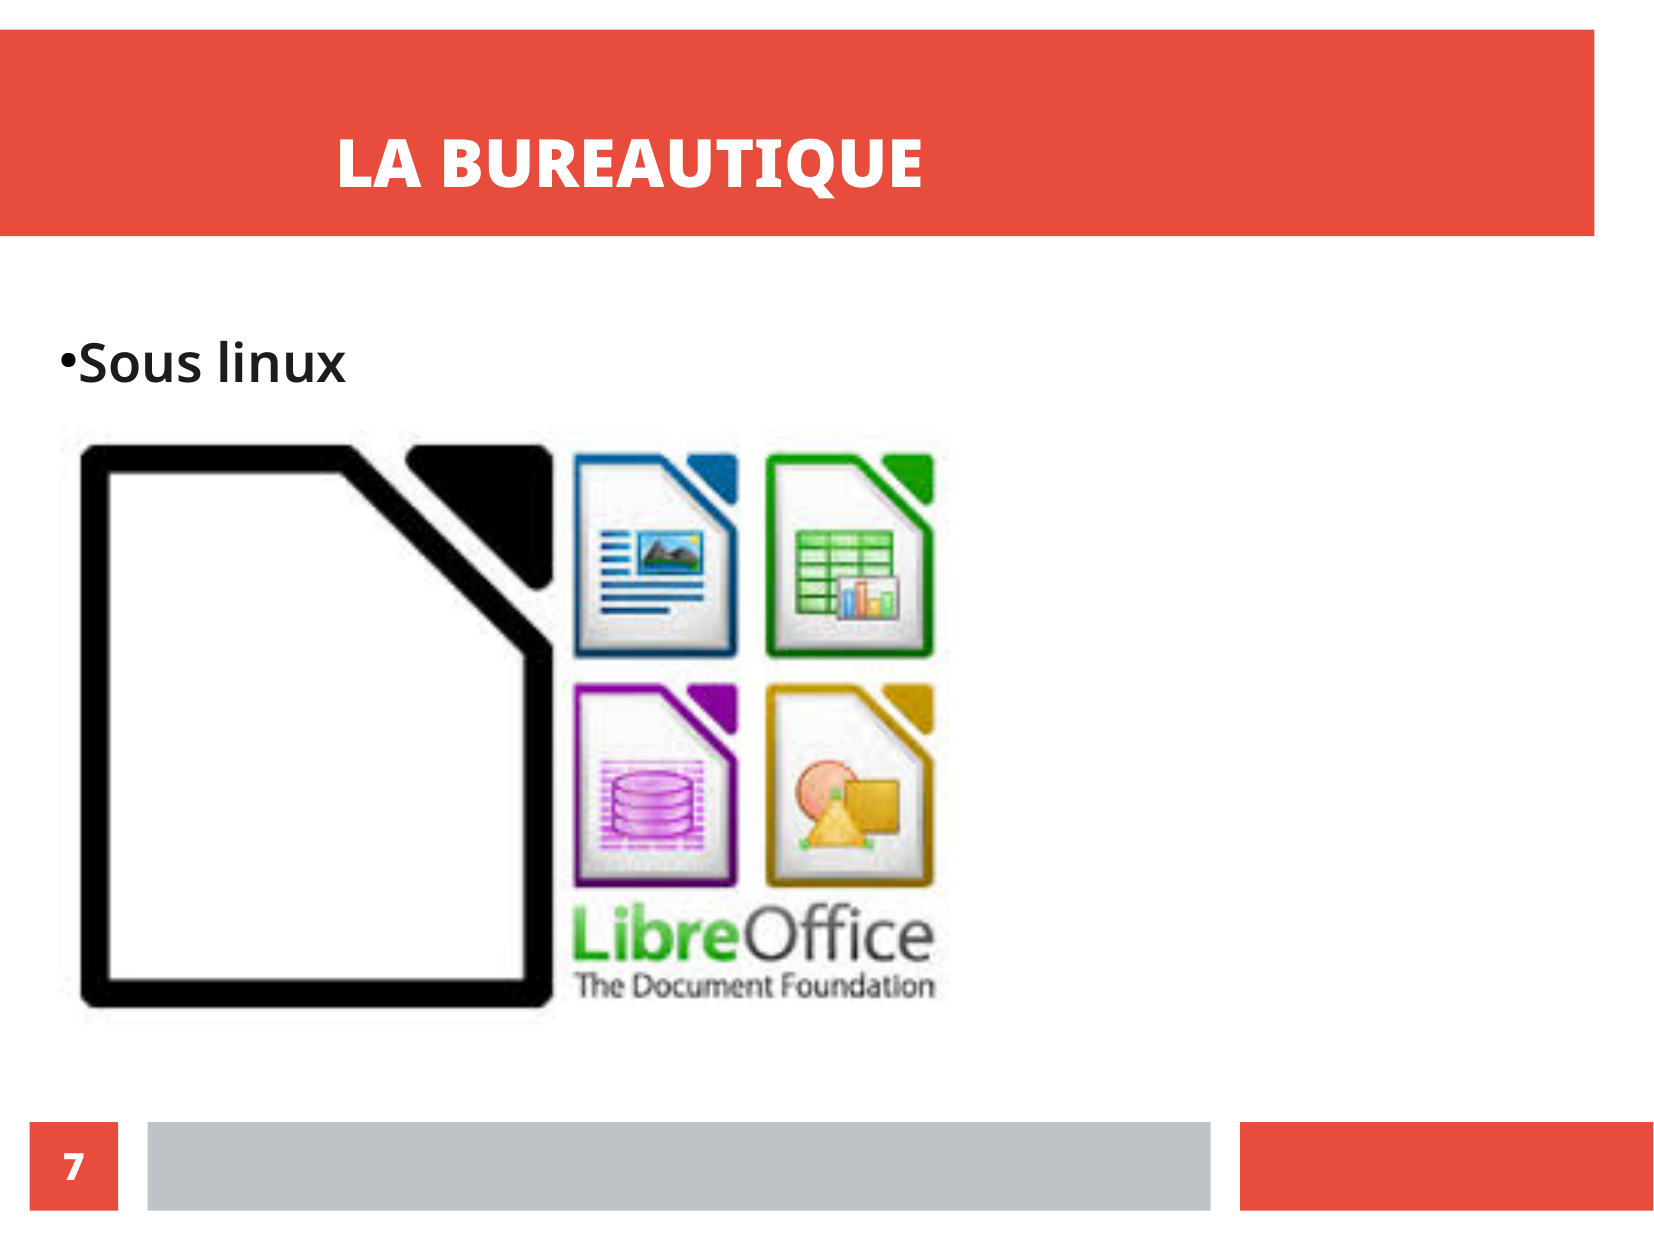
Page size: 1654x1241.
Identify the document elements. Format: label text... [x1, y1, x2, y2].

list Sous linux [59, 324, 1565, 1093]
title LA BUREAUTIQUE [59, 59, 1595, 207]
picture [59, 430, 960, 1025]
